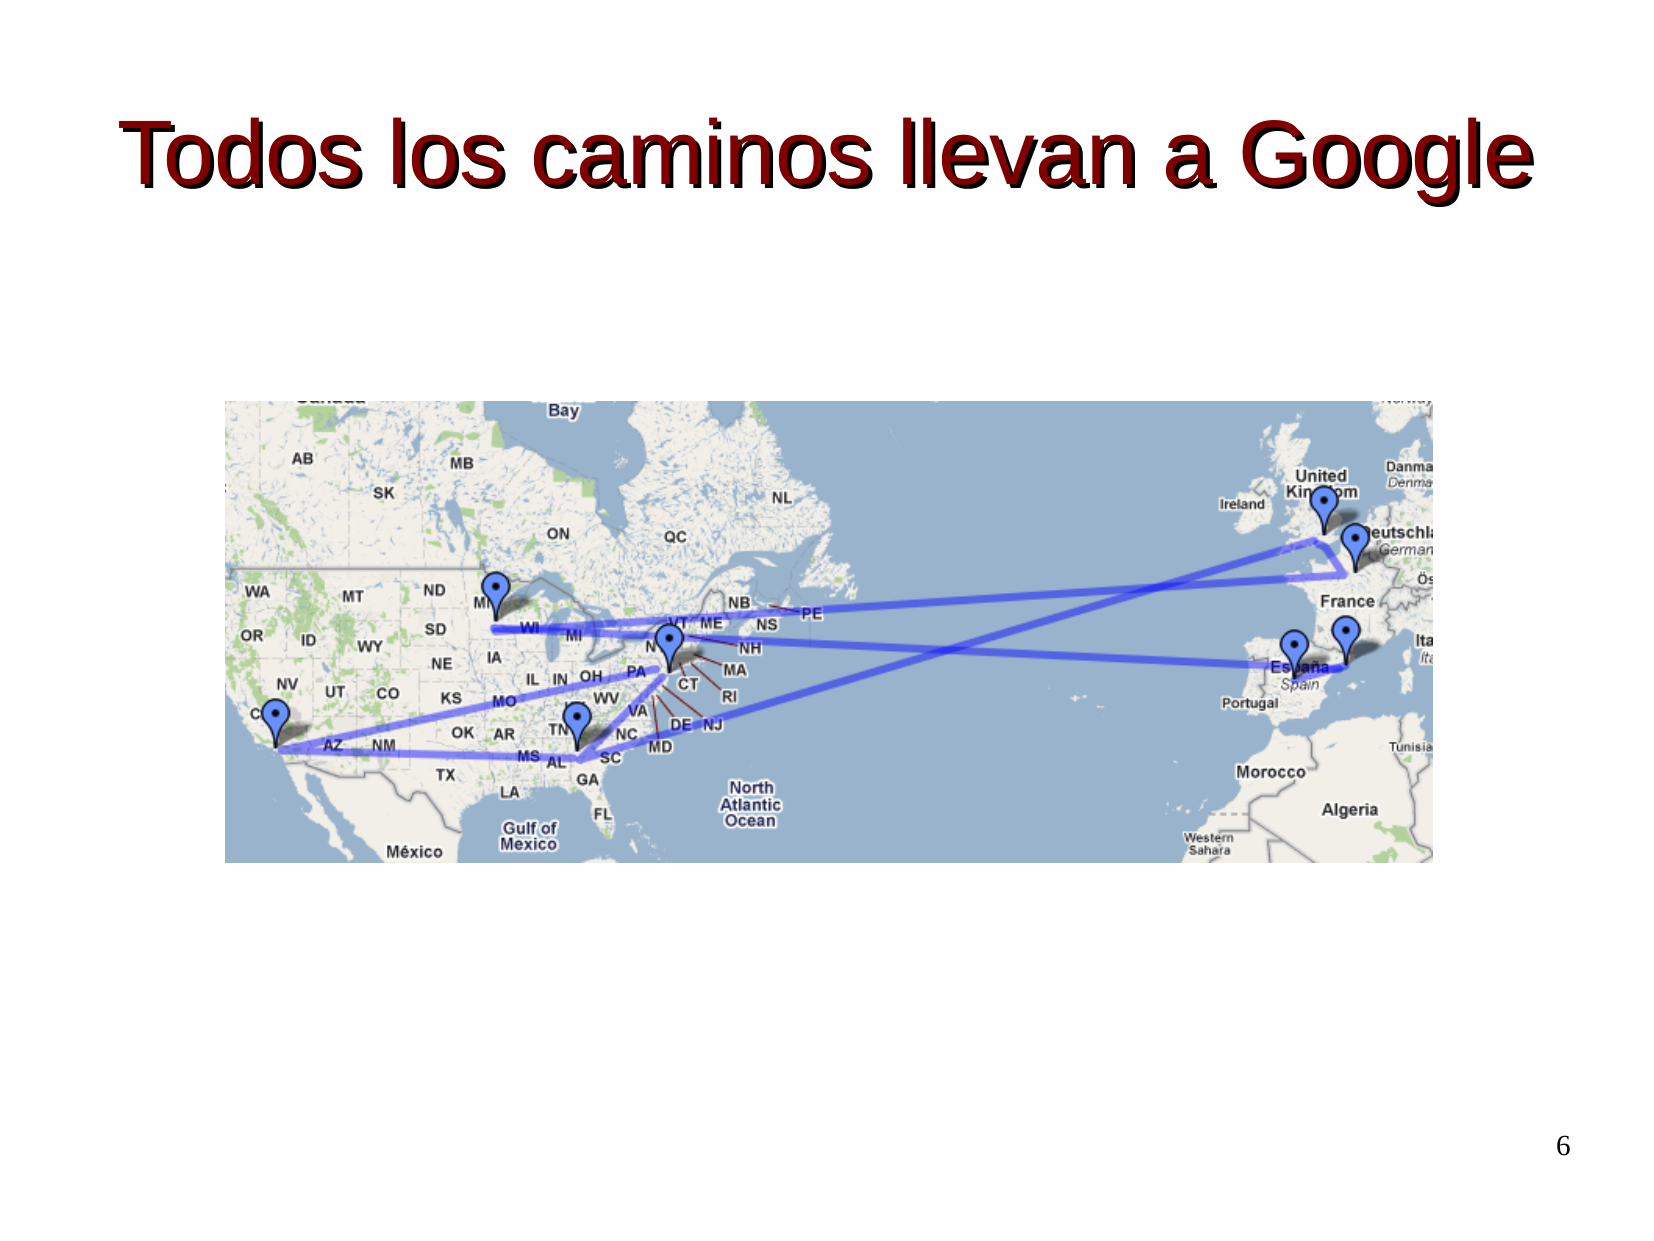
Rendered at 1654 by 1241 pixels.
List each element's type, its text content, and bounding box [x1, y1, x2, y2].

picture [225, 401, 1433, 863]
title Todos los caminos llevan a Google [82, 56, 1571, 250]
